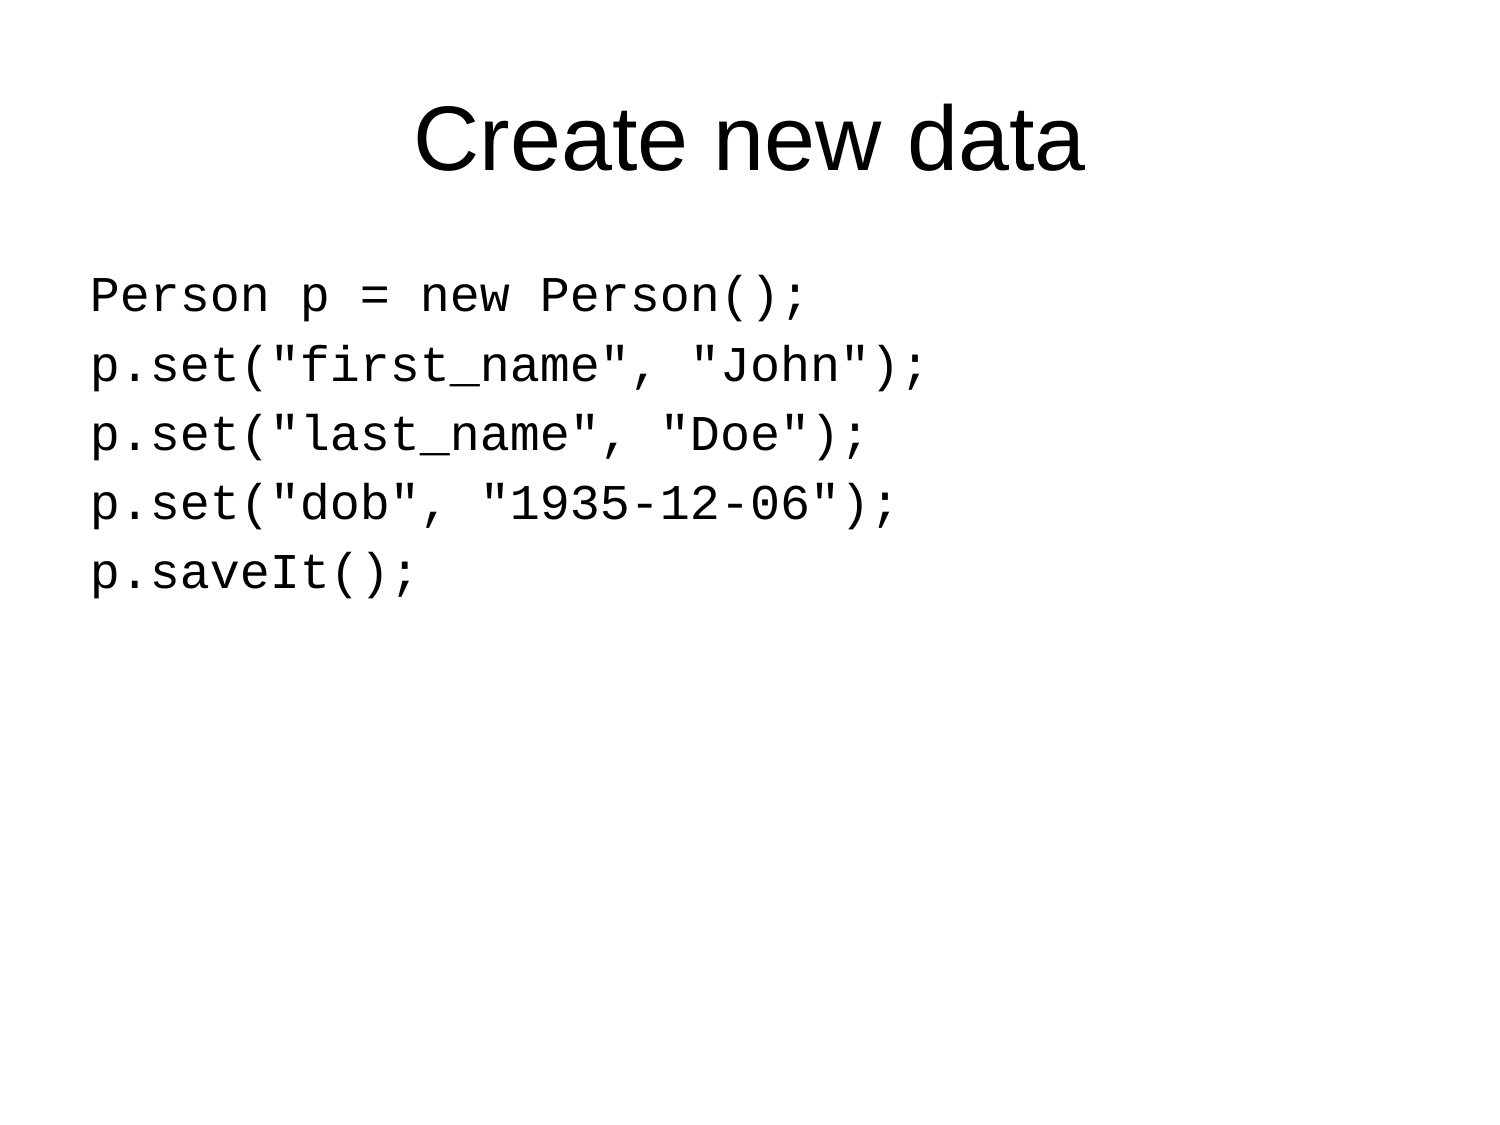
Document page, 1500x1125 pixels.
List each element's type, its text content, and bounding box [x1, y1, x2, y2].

list Person p = new Person(); p.set("first_name", "John"); p.set("last_name", "Doe"); p.set("dob", "1935-12-06"); p.saveIt(); [75, 262, 1426, 1005]
title Create new data [75, 45, 1426, 233]
